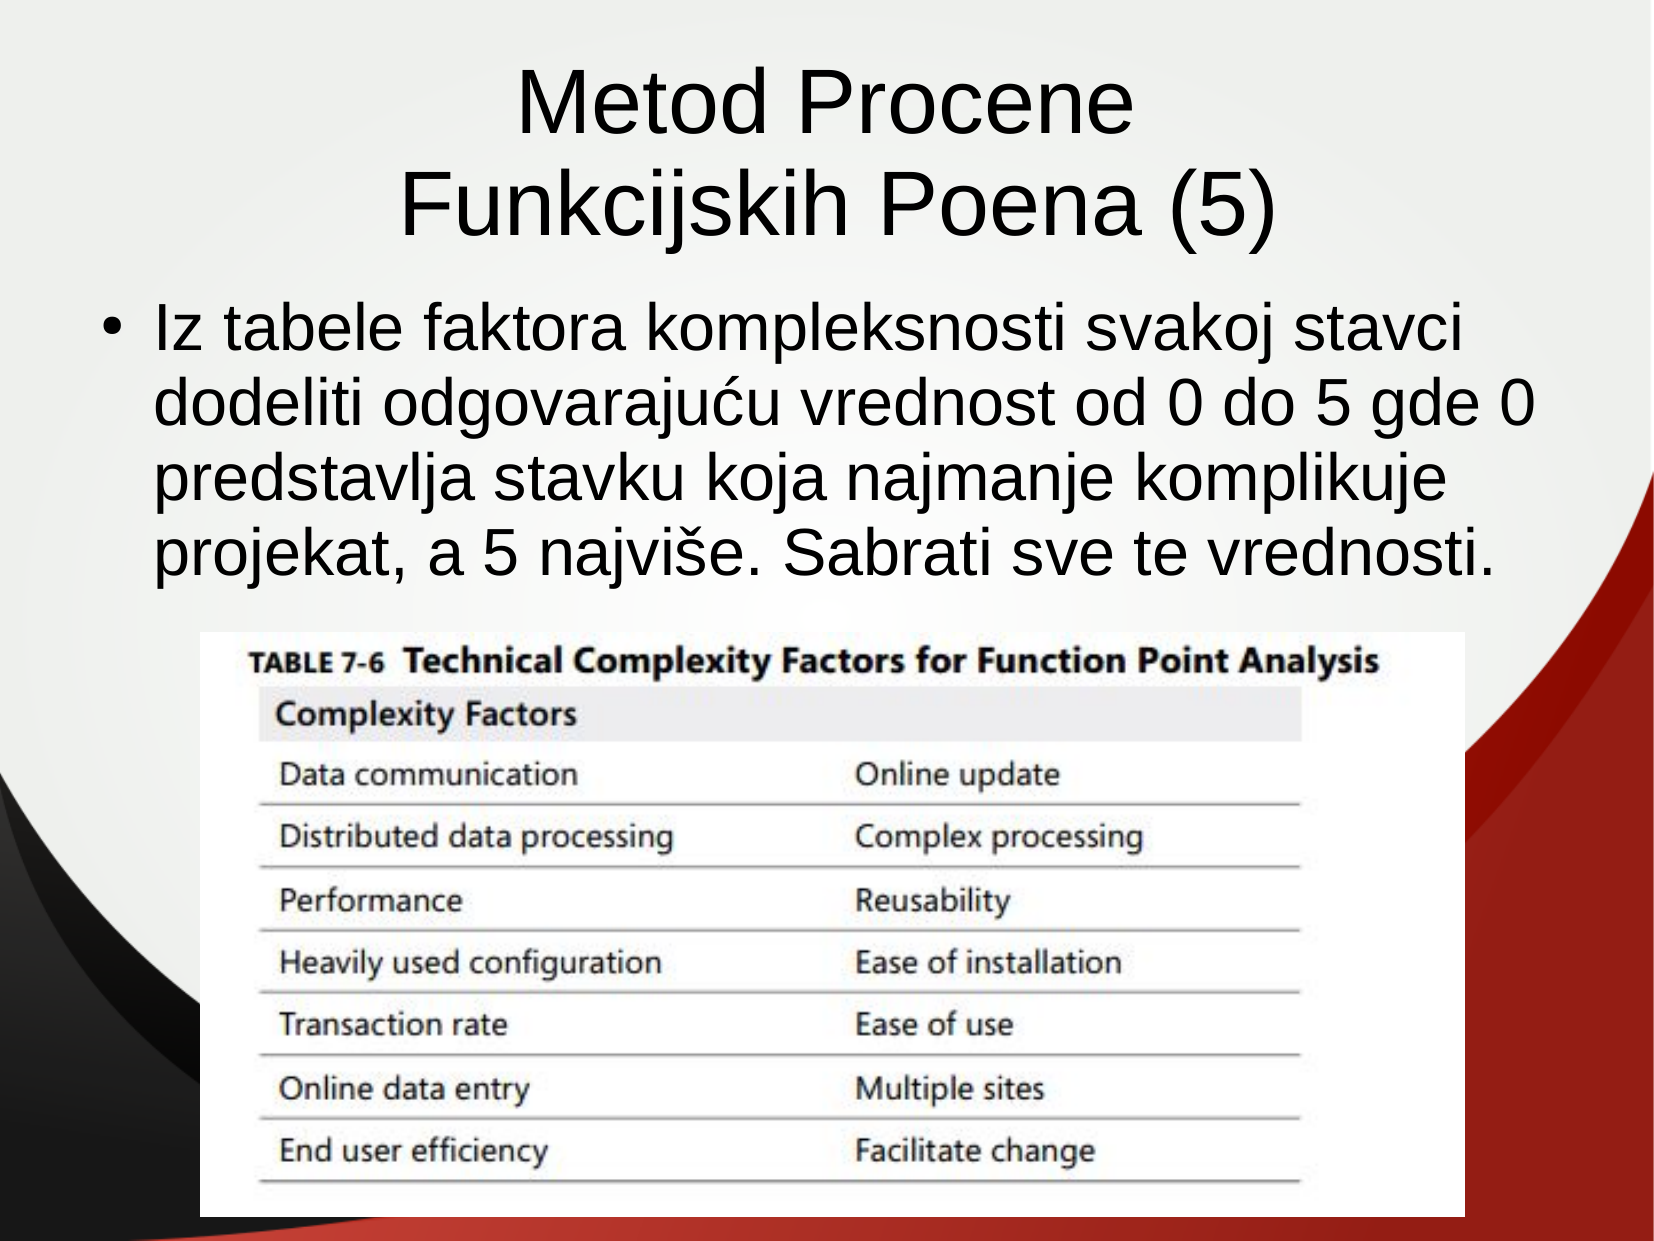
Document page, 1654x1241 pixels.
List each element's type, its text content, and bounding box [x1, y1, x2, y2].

list Iz tabele faktora kompleksnosti svakoj stavci dodeliti odgovarajuću vrednost od 0 do 5 gde 0 predstavlja stavku koja najmanje komplikuje projekat, a 5 najviše. Sabrati sve te vrednosti. [82, 290, 1571, 1010]
title Metod Procene Funkcijskih Poena (5) [82, 49, 1571, 257]
picture [0, 0, 1654, 1241]
